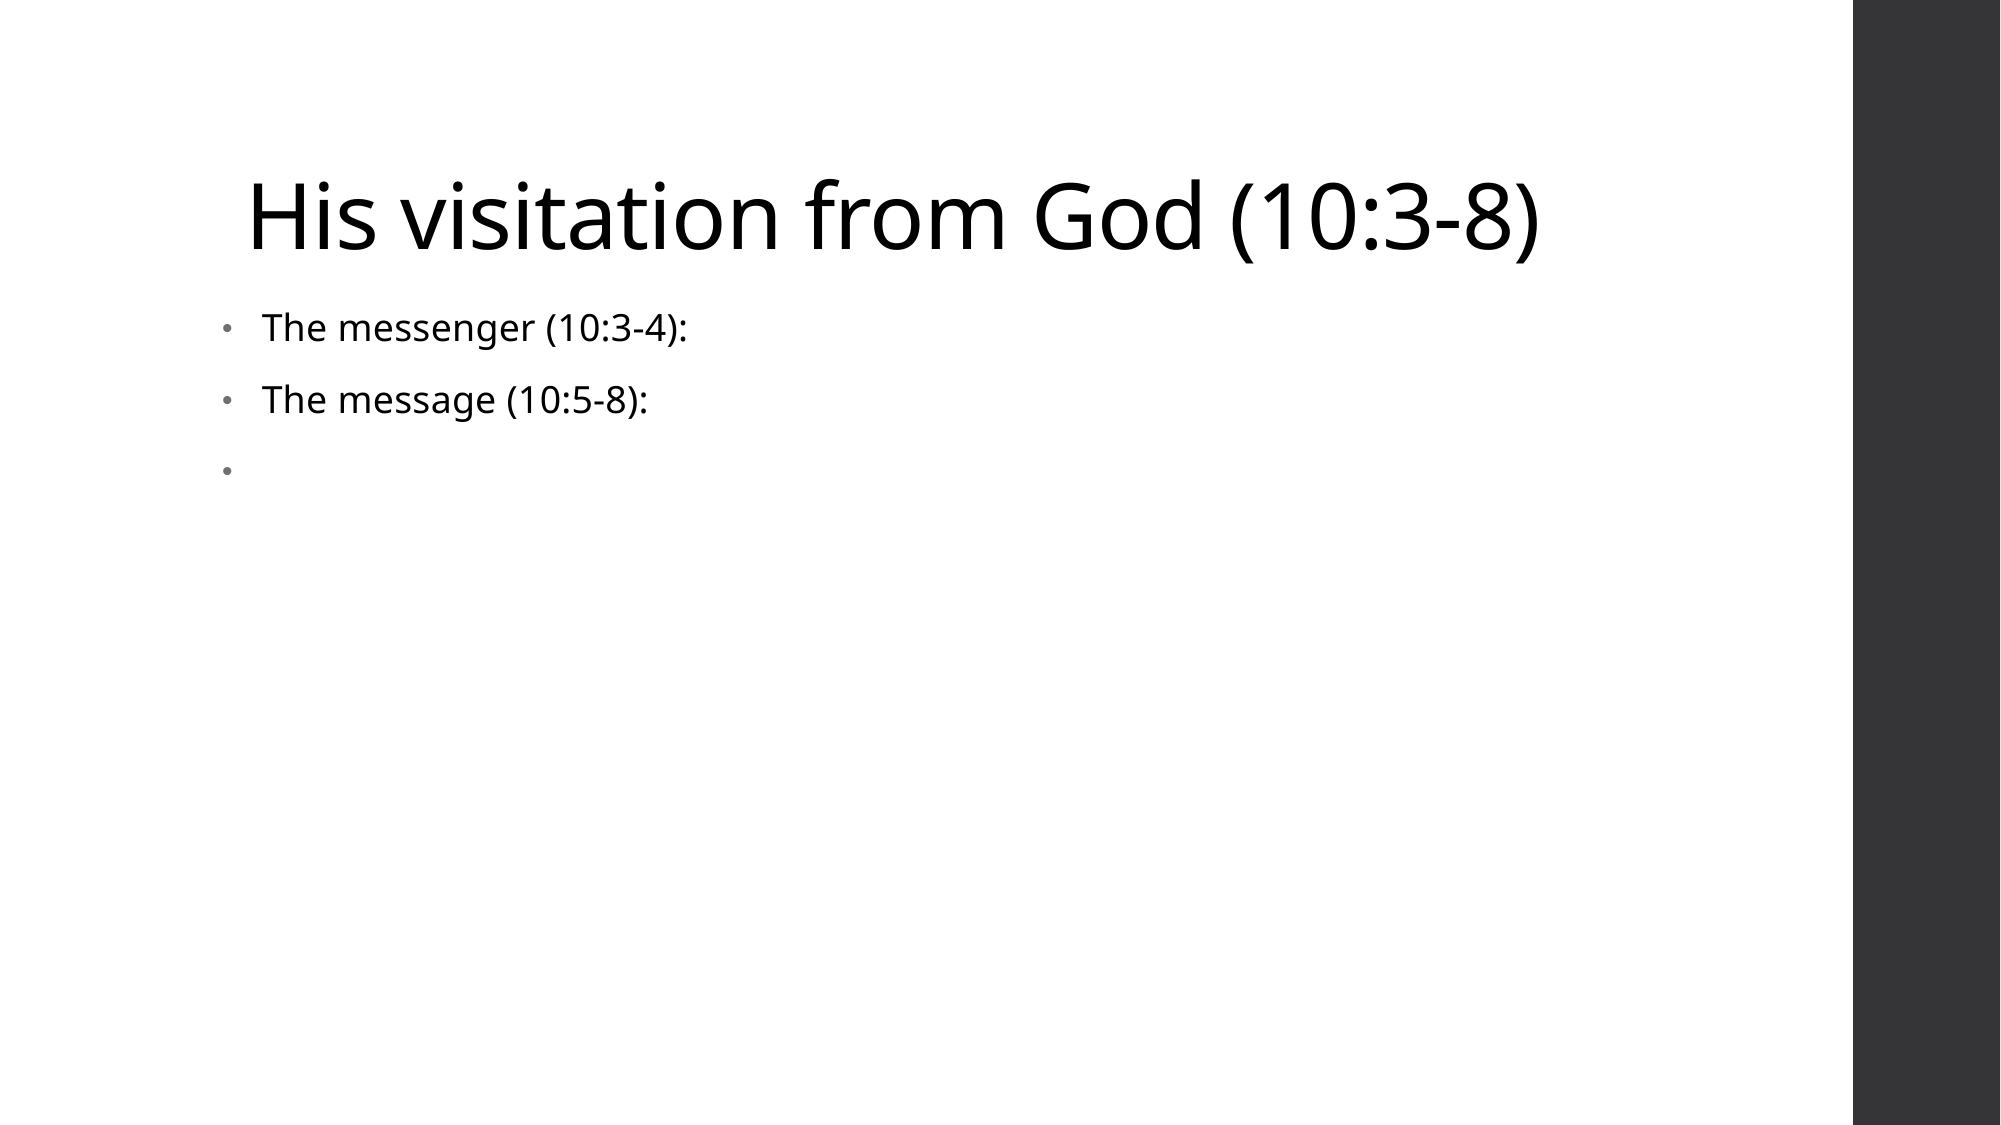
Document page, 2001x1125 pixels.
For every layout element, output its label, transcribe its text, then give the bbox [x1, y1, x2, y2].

list The messenger (10:3-4): The message (10:5-8): [206, 299, 1617, 1014]
title His visitation from God (10:3-8) [206, 60, 1797, 278]
